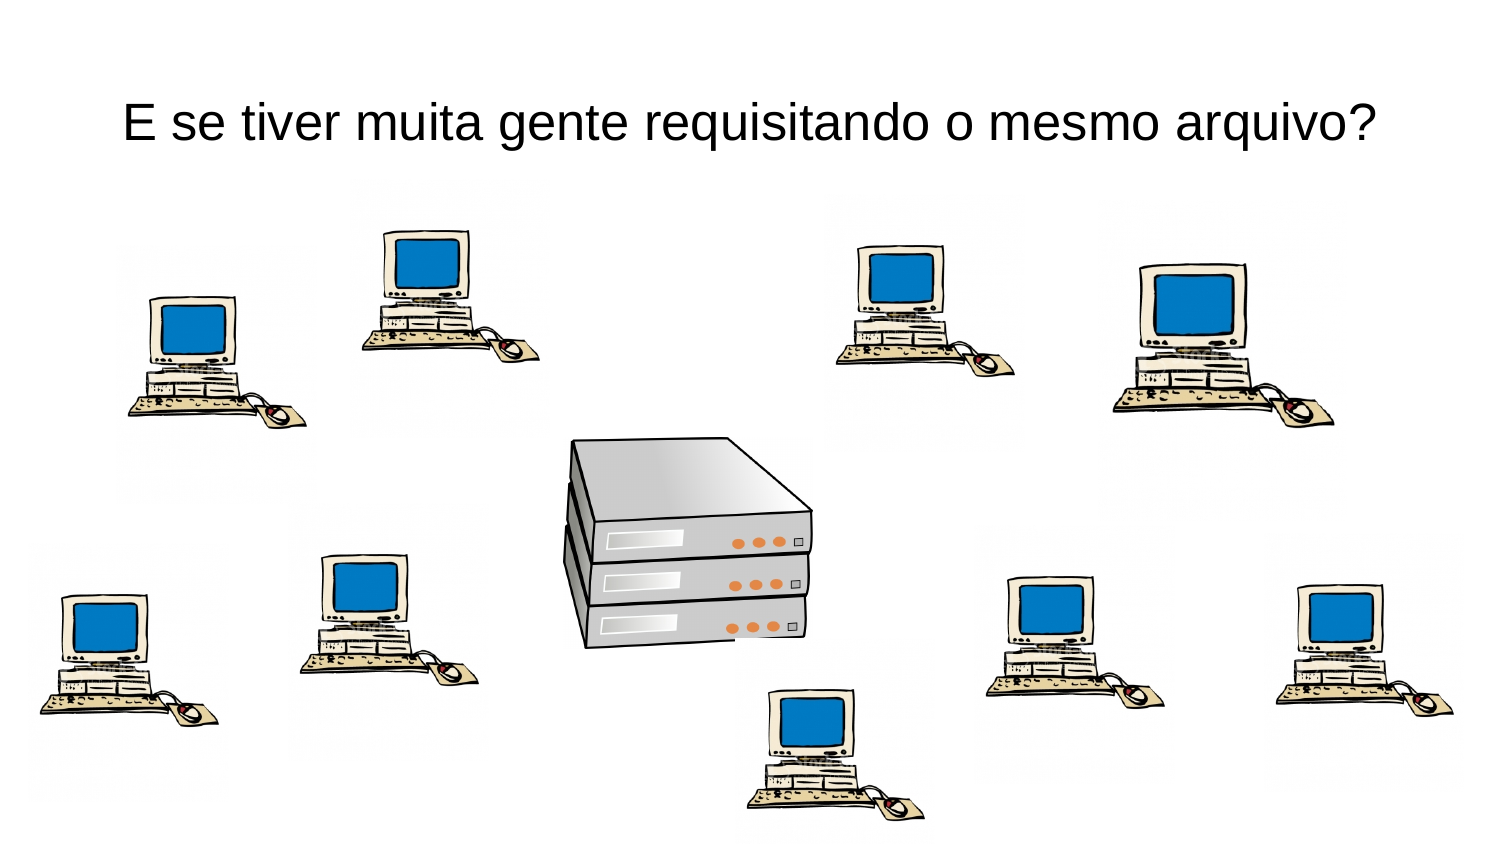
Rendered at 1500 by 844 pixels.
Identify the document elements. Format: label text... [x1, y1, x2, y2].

picture [116, 245, 489, 761]
picture [1098, 200, 1347, 522]
picture [824, 194, 1025, 452]
title E se tiver muita gente requisitando o mesmo arquivo? [51, 72, 1449, 167]
picture [1264, 533, 1464, 792]
picture [563, 437, 935, 844]
picture [28, 543, 229, 802]
picture [974, 525, 1175, 784]
picture [350, 179, 550, 438]
